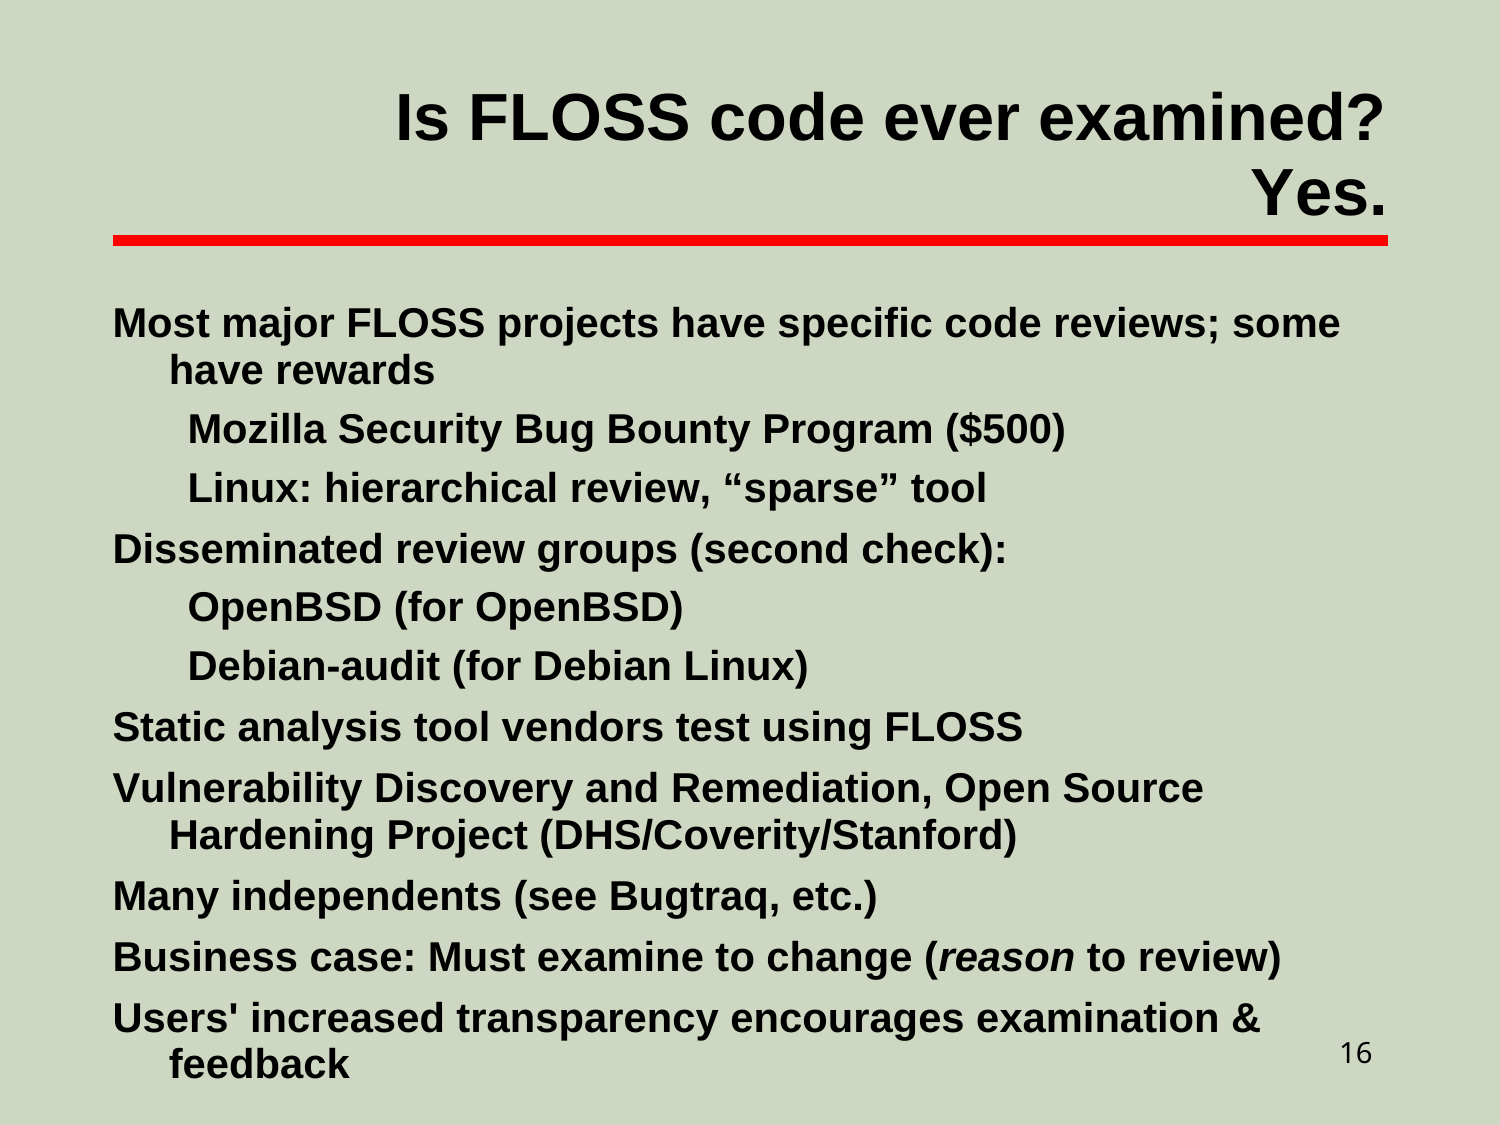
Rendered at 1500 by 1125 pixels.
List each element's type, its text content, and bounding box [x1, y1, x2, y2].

title Is FLOSS code ever examined? Yes. [337, 79, 1388, 230]
list Most major FLOSS projects have specific code reviews; some have rewards Mozilla Security Bug Bounty Program ($500) Linux: hierarchical review, “sparse” tool Disseminated review groups (second check): OpenBSD (for OpenBSD) Debian-audit (for Debian Linux) Static analysis tool vendors test using FLOSS Vulnerability Discovery and Remediation, Open Source Hardening Project (DHS/Coverity/Stanford) Many independents (see Bugtraq, etc.) Business case: Must examine to change (reason to review) Users' increased transparency encourages examination & feedback [112, 299, 1388, 1111]
